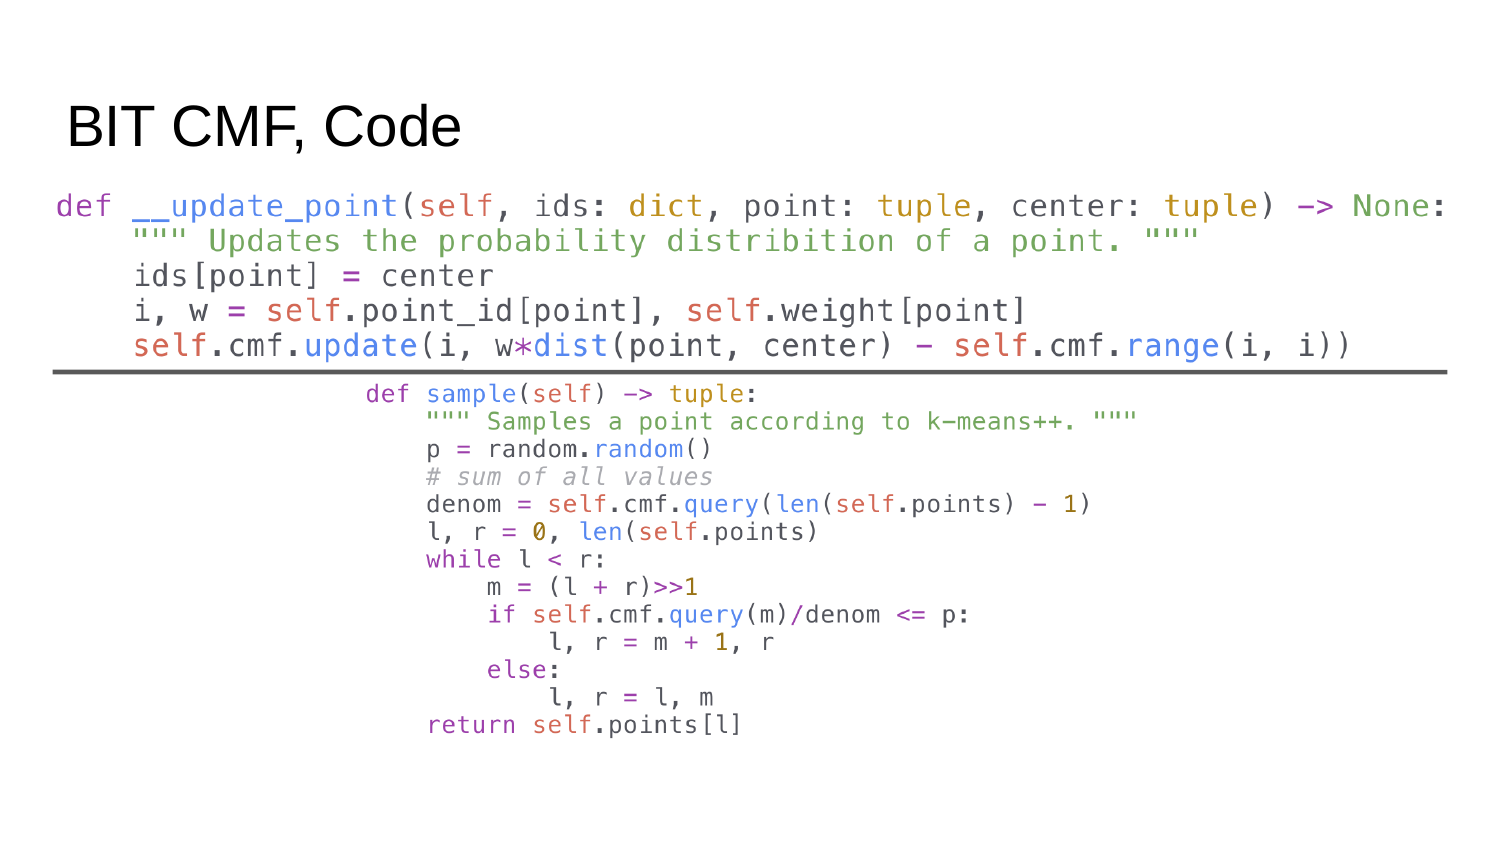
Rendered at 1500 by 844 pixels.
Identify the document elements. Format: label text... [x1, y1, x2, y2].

picture [51, 188, 1449, 373]
picture [361, 375, 1139, 745]
title BIT CMF, Code [51, 72, 1449, 167]
